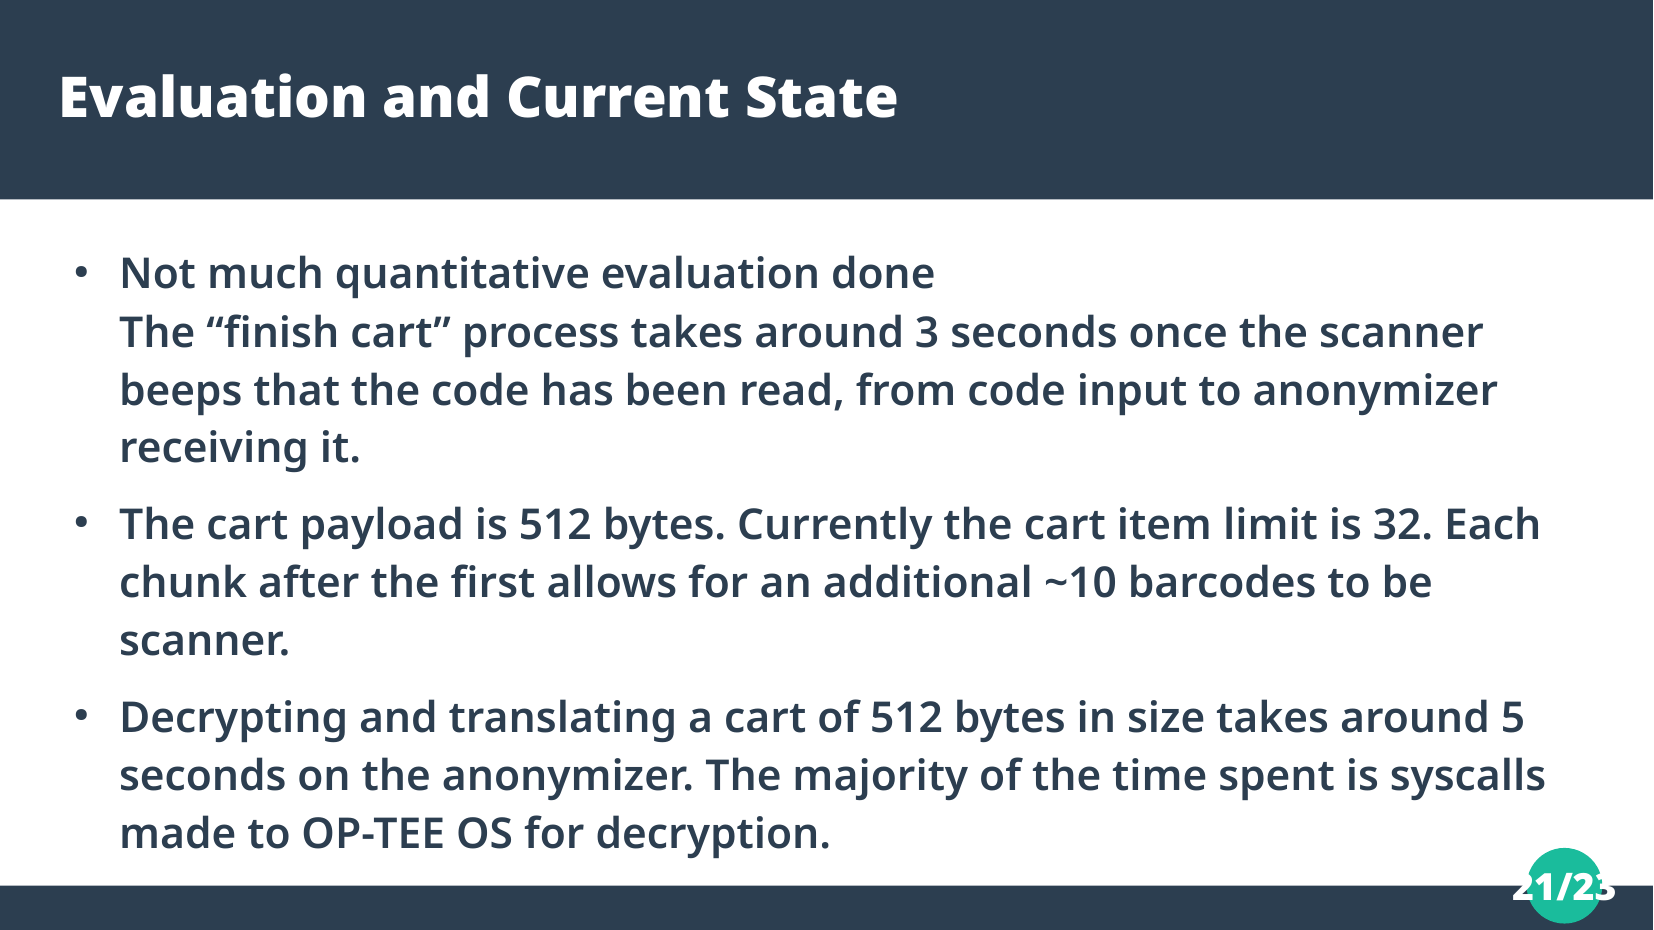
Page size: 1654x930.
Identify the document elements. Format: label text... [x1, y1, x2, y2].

list Not much quantitative evaluation done The “finish cart” process takes around 3 seconds once the scanner beeps that the code has been read, from code input to anonymizer receiving it. The cart payload is 512 bytes. Currently the cart item limit is 32. Each chunk after the first allows for an additional ~10 barcodes to be scanner. Decrypting and translating a cart of 512 bytes in size takes around 5 seconds on the anonymizer. The majority of the time spent is syscalls made to OP-TEE OS for decryption. [58, 243, 1594, 864]
title Evaluation and Current State [58, 36, 1594, 155]
